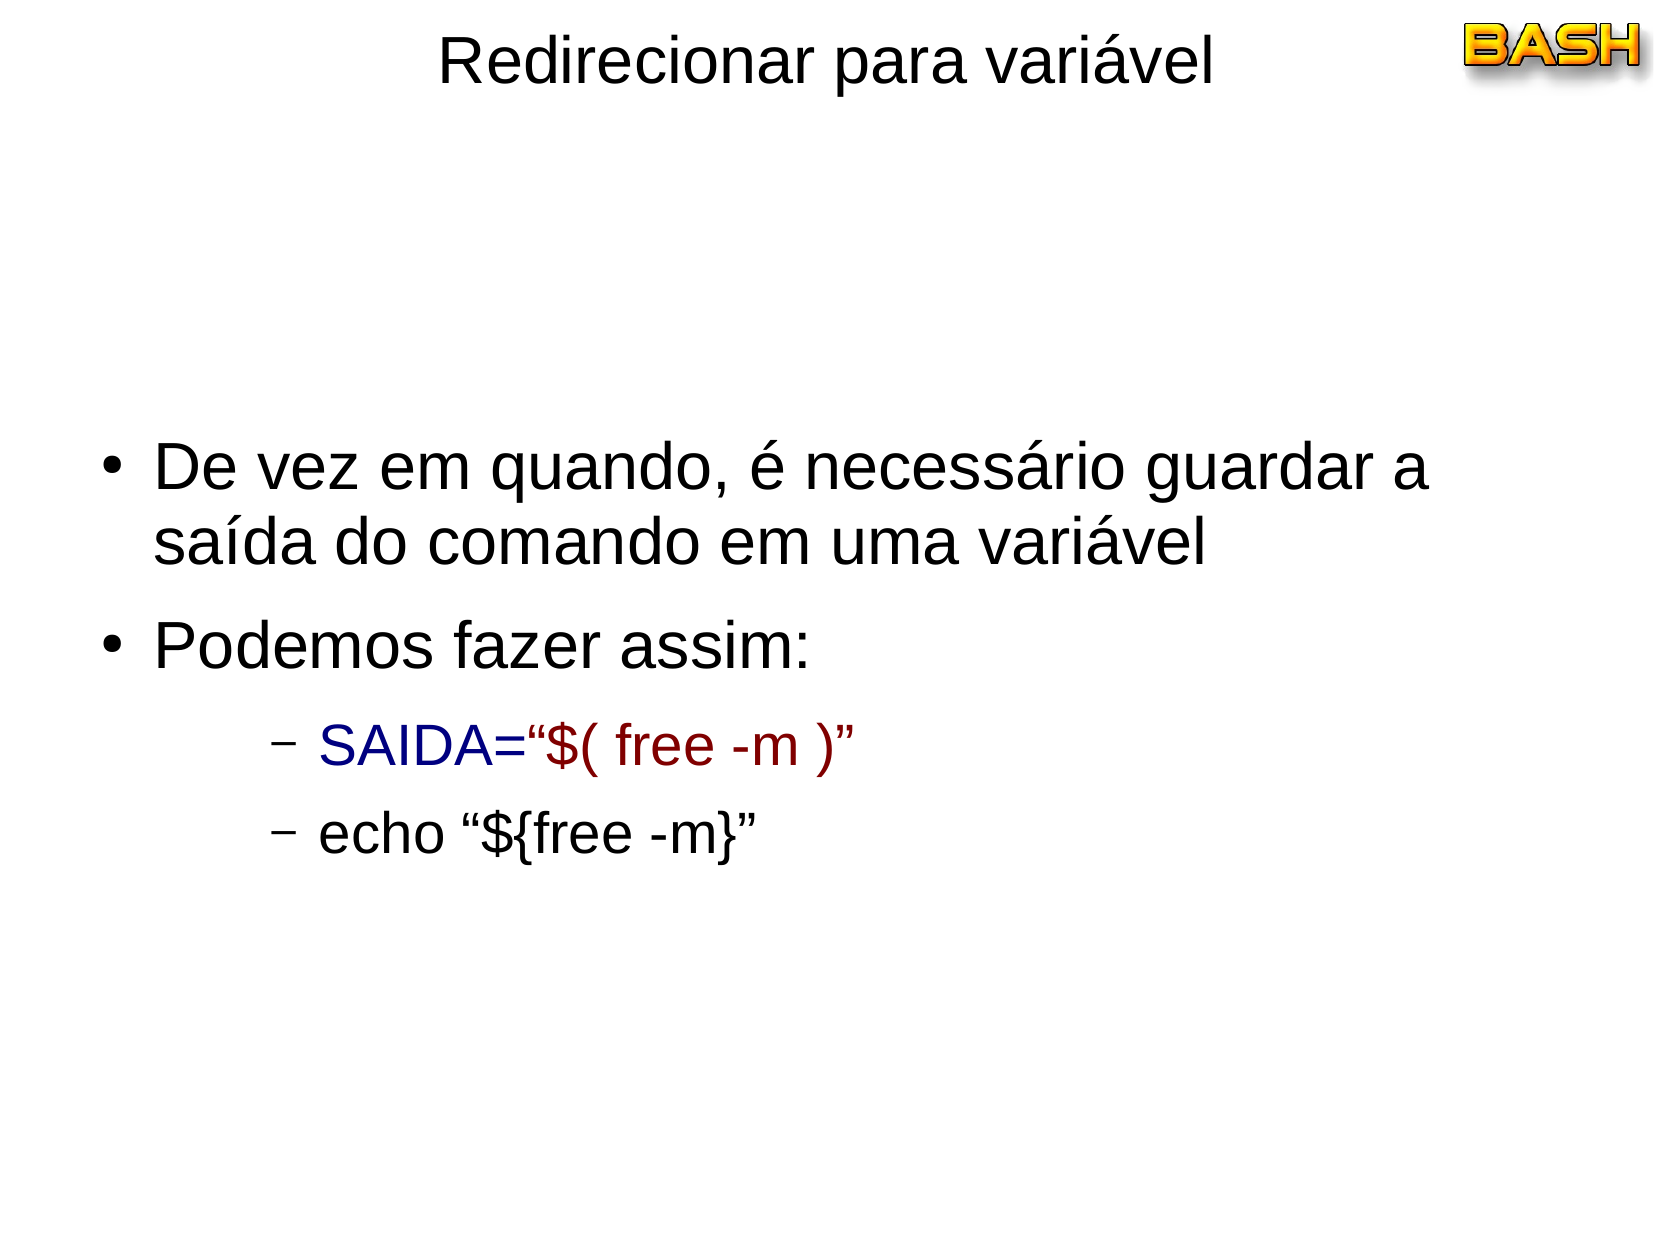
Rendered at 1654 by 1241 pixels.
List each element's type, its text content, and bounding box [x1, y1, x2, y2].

title Redirecionar para variável [82, 22, 1571, 98]
list De vez em quando, é necessário guardar a saída do comando em uma variável Podemos fazer assim: SAIDA=“$( free -m )” echo “${free -m}” [82, 429, 1571, 867]
picture [1450, 0, 1654, 96]
